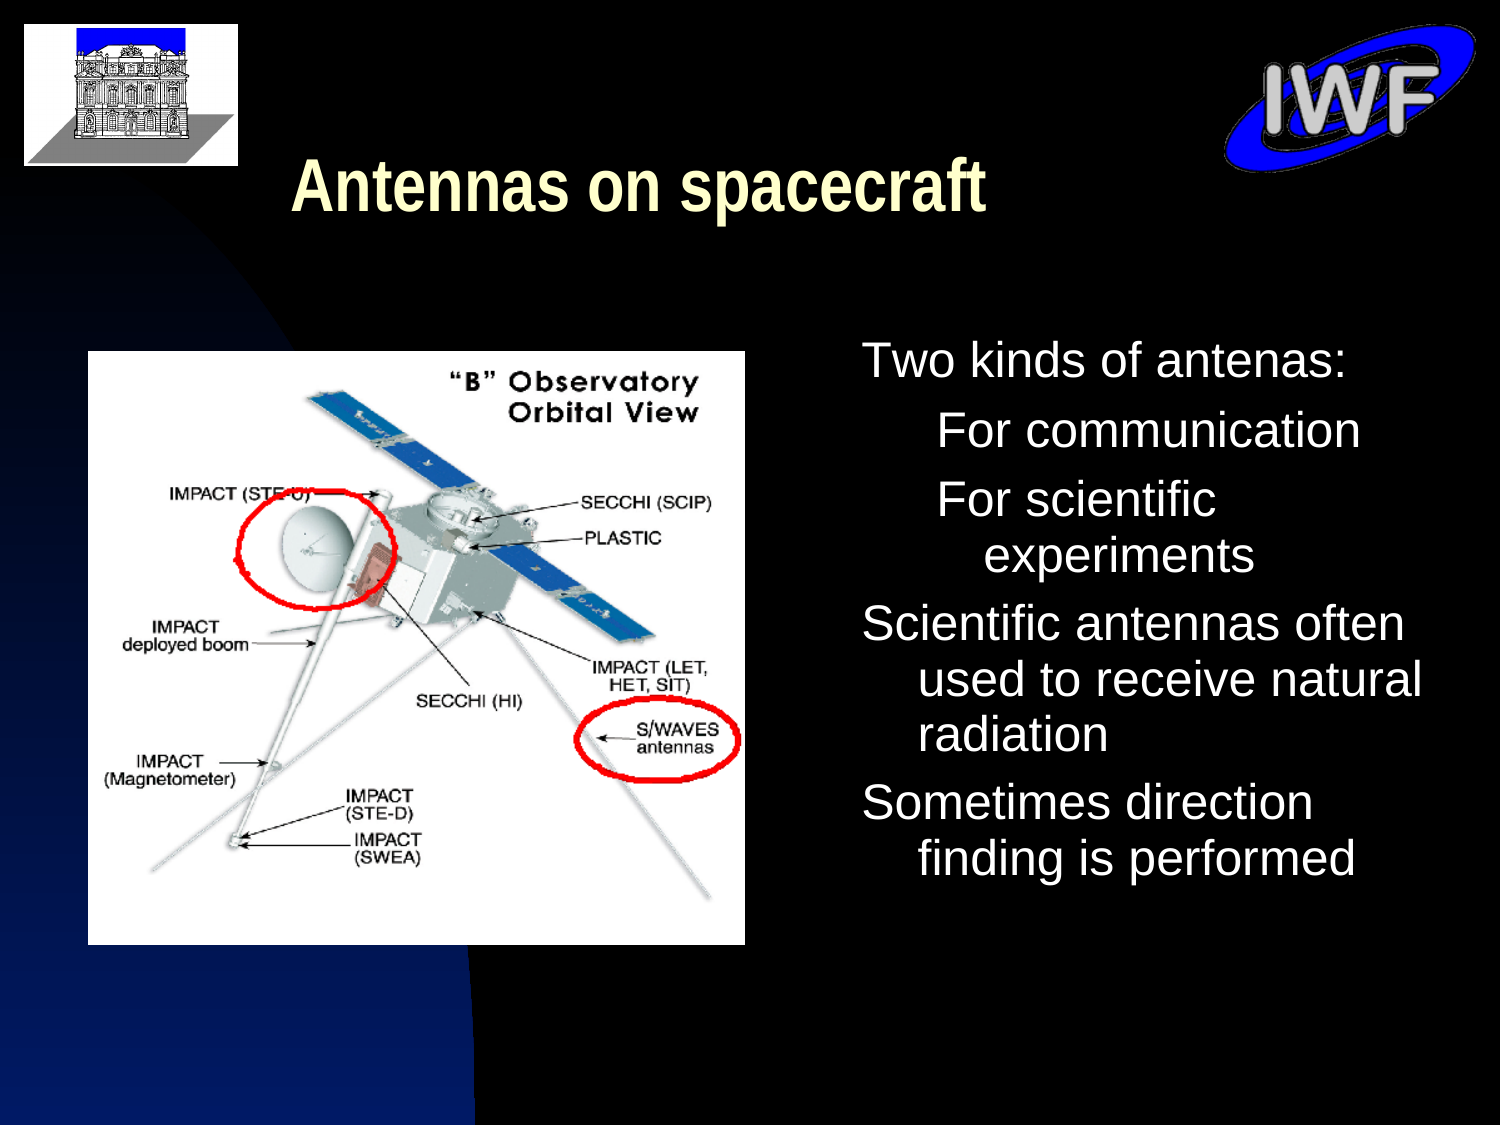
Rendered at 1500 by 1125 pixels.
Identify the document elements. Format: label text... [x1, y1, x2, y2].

title Antennas on spacecraft [275, 99, 1463, 288]
picture [1224, 24, 1476, 173]
list Two kinds of antenas: For communication For scientific experiments Scientific antennas often used to receive natural radiation Sometimes direction finding is performed [846, 324, 1477, 975]
picture [88, 351, 745, 945]
picture [24, 24, 238, 166]
